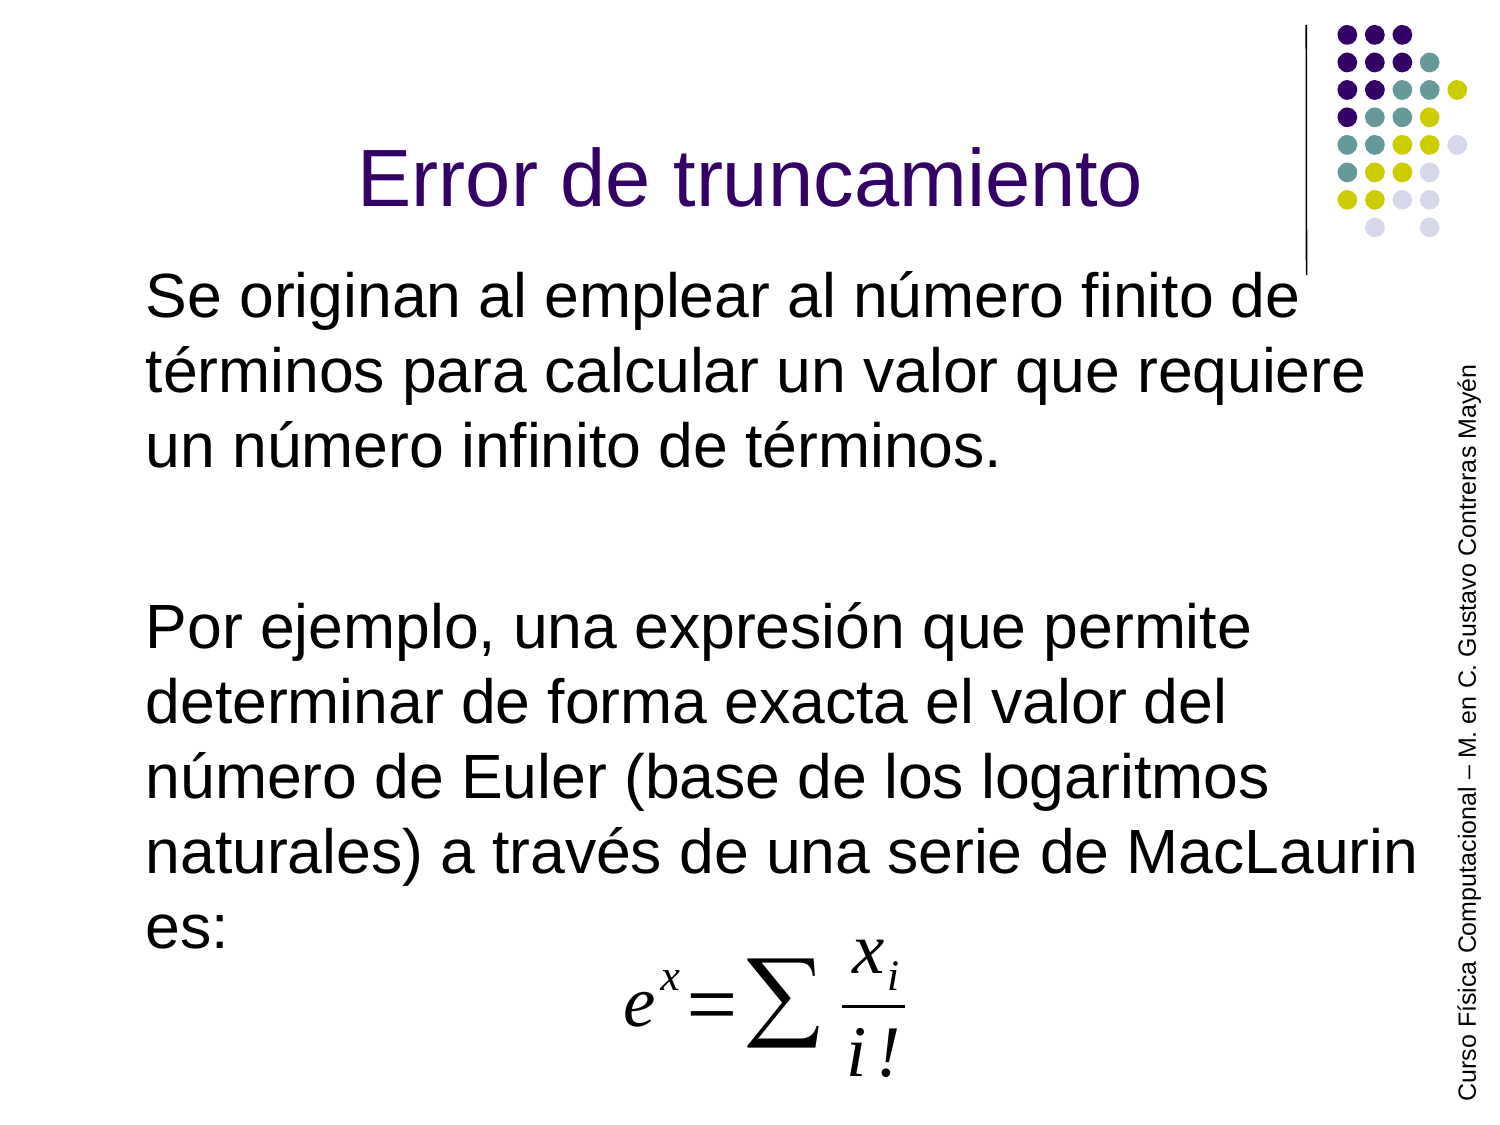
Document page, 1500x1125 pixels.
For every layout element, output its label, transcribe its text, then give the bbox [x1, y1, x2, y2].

text_box Error de truncamiento [110, 41, 1392, 231]
text_box Se originan al emplear al número finito de términos para calcular un valor que requiere un número infinito de términos. Por ejemplo, una expresión que permite determinar de forma exacta el valor del número de Euler (base de los logaritmos naturales) a través de una serie de MacLaurin es: [114, 240, 1420, 976]
chart [615, 909, 916, 1093]
